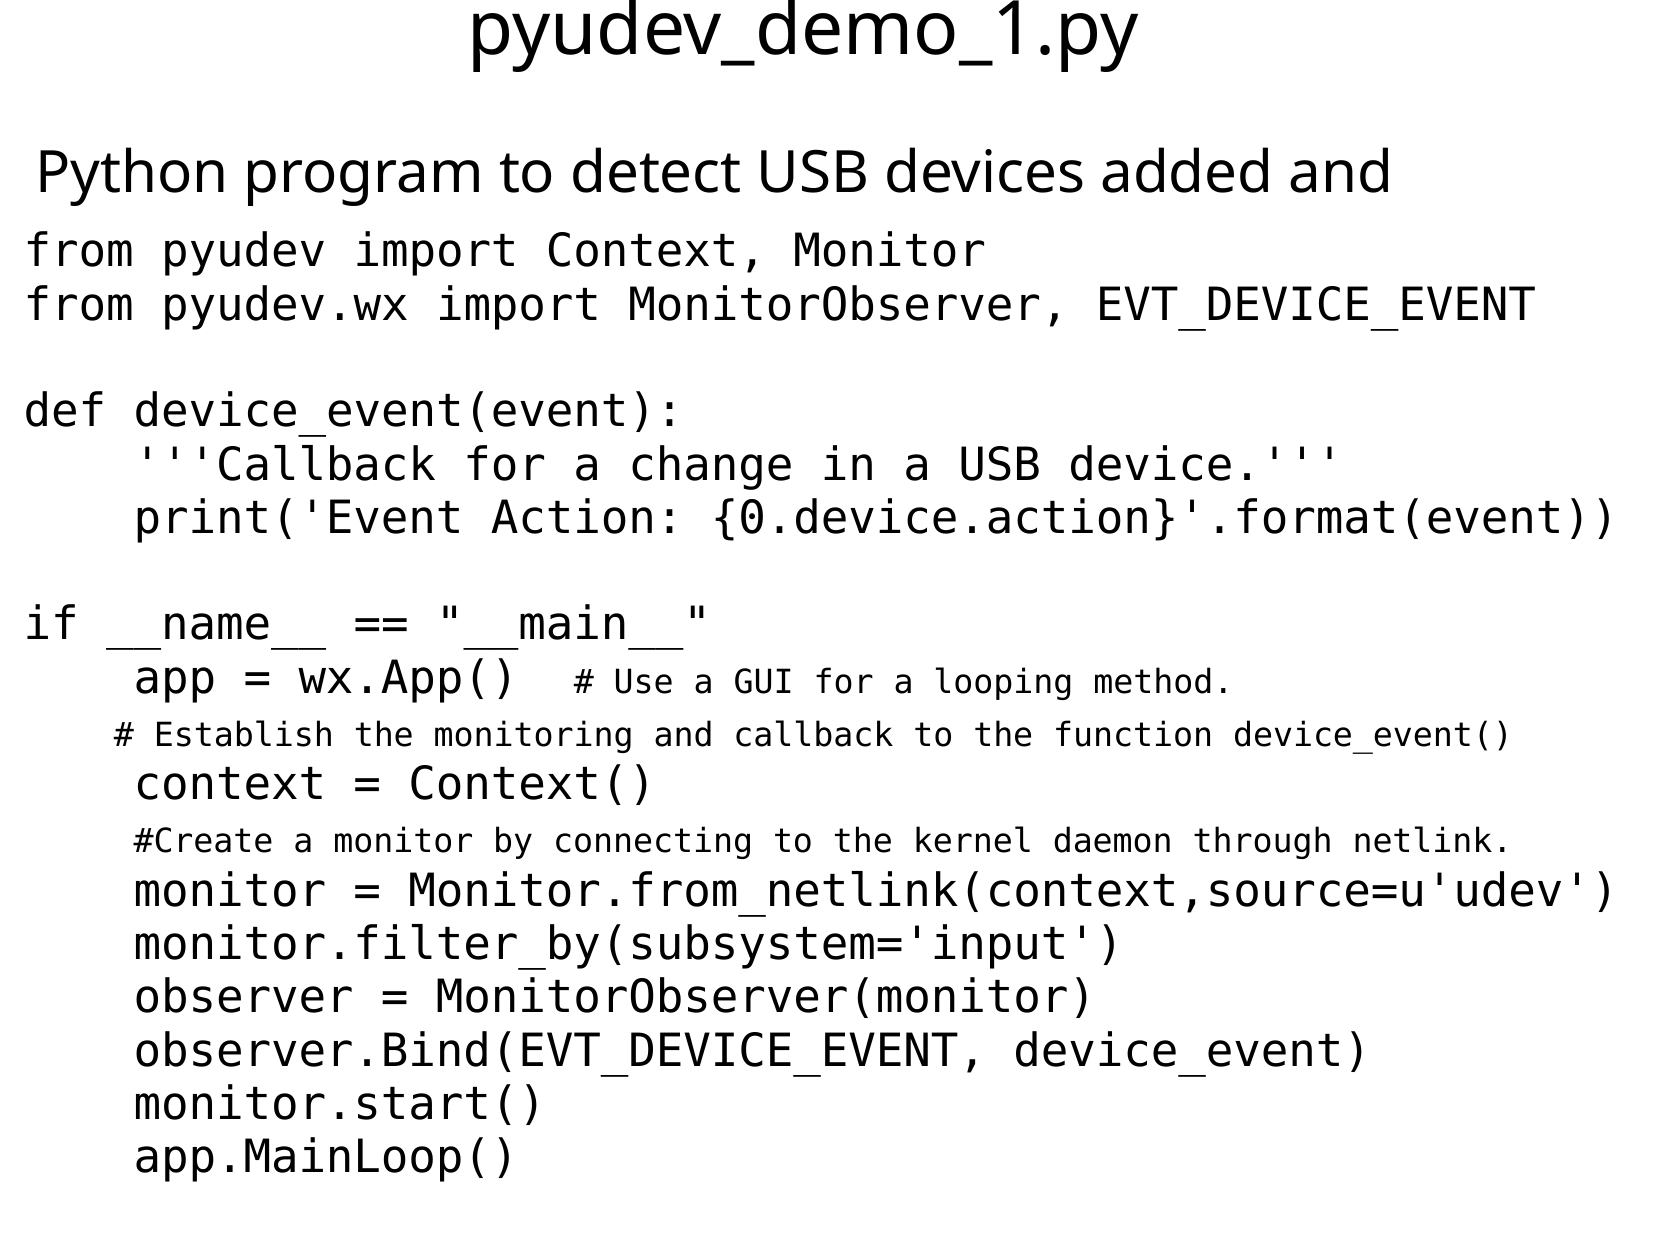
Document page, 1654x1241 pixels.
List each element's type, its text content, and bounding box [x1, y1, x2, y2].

subtitle Python program to detect USB devices added and removed... [35, 129, 1607, 224]
text_box from pyudev import Context, Monitor from pyudev.wx import MonitorObserver, EVT_DEVICE_EVENT def device_event(event): '''Callback for a change in a USB device.''' print('Event Action: {0.device.action}'.format(event)) if __name__ == "__main__" app = wx.App() # Use a GUI for a looping method. # Establish the monitoring and callback to the function device_event() context = Context() #Create a monitor by connecting to the kernel daemon through netlink. monitor = Monitor.from_netlink(context,source=u'udev') monitor.filter_by(subsystem='input') observer = MonitorObserver(monitor) observer.Bind(EVT_DEVICE_EVENT, device_event) monitor.start() app.MainLoop() [23, 224, 1654, 1241]
title pyudev_demo_1.py [59, 0, 1548, 129]
